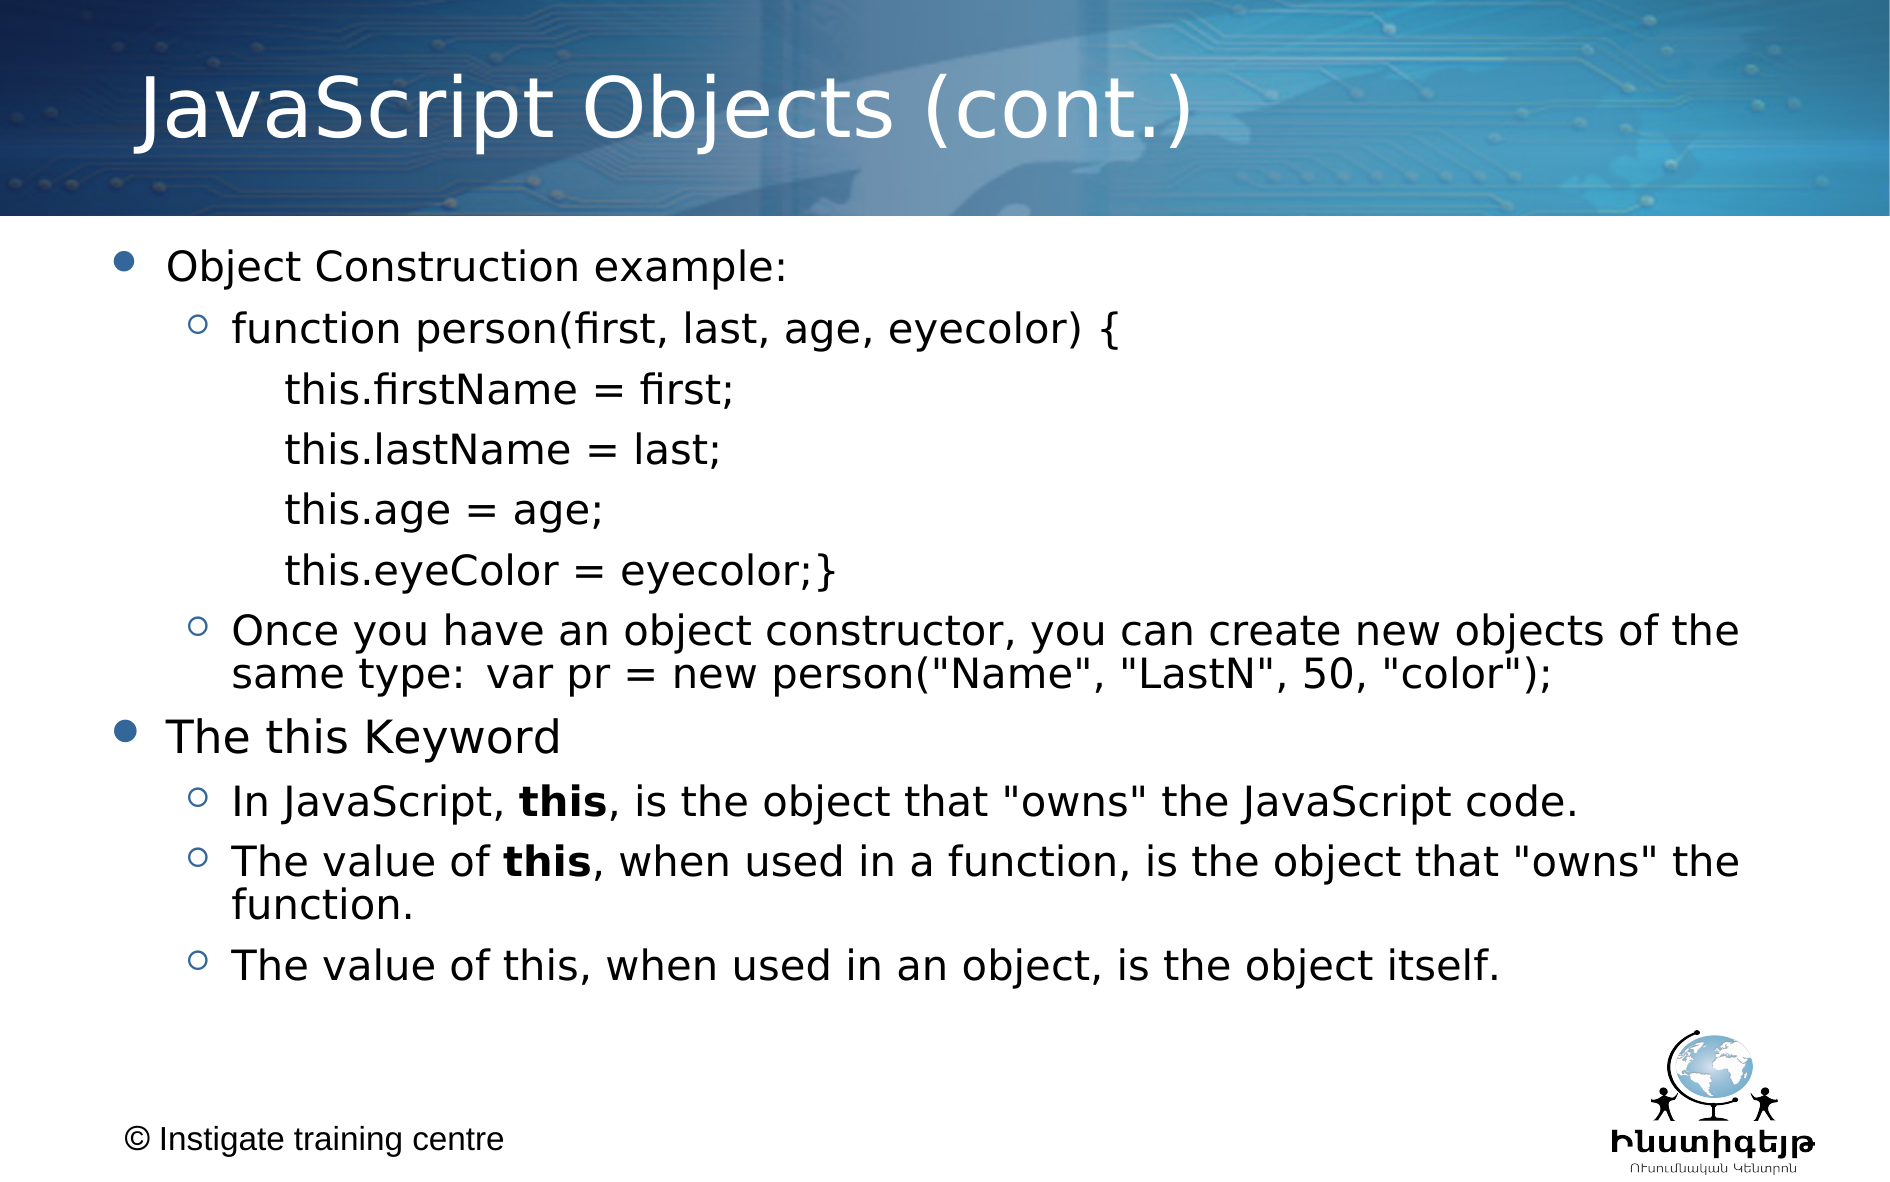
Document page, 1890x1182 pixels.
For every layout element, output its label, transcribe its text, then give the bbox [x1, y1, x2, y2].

picture [0, 0, 1890, 216]
list Object Construction example: function person(first, last, age, eyecolor) { this.firstName = first; this.lastName = last; this.age = age; this.eyeColor = eyecolor;} Once you have an object constructor, you can create new objects of the same type: var pr = new person("Name", "LastN", 50, "color"); The this Keyword In JavaScript, this, is the object that "owns" the JavaScript code. The value of this, when used in a function, is the object that "owns" the function. The value of this, when used in an object, is the object itself. [110, 247, 1801, 272]
picture [1612, 1030, 1815, 1175]
